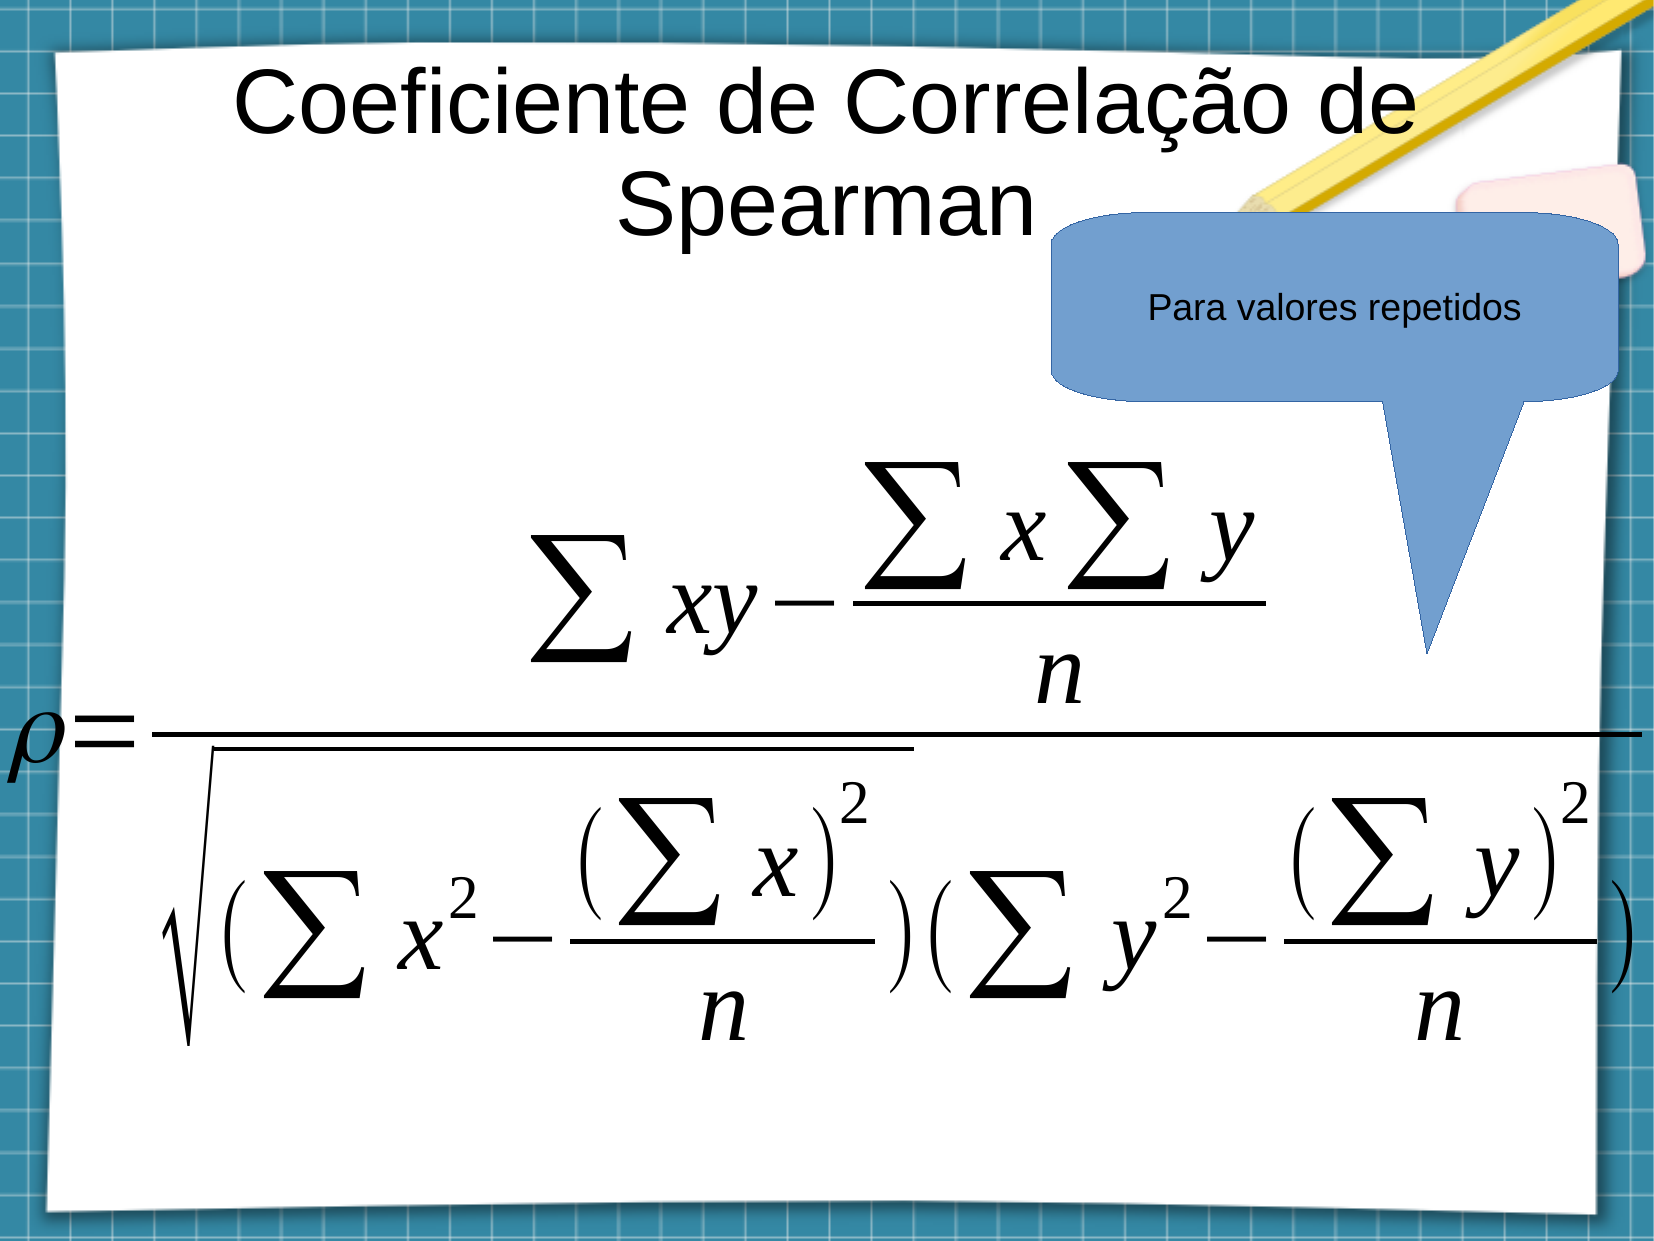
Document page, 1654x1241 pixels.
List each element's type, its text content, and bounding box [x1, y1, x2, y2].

picture [0, 1063, 1654, 1241]
picture [0, 0, 1654, 454]
title Coeficiente de Correlação de Spearman [82, 49, 1571, 257]
text_box Para valores repetidos [1051, 212, 1619, 454]
chart [0, 454, 1654, 1063]
